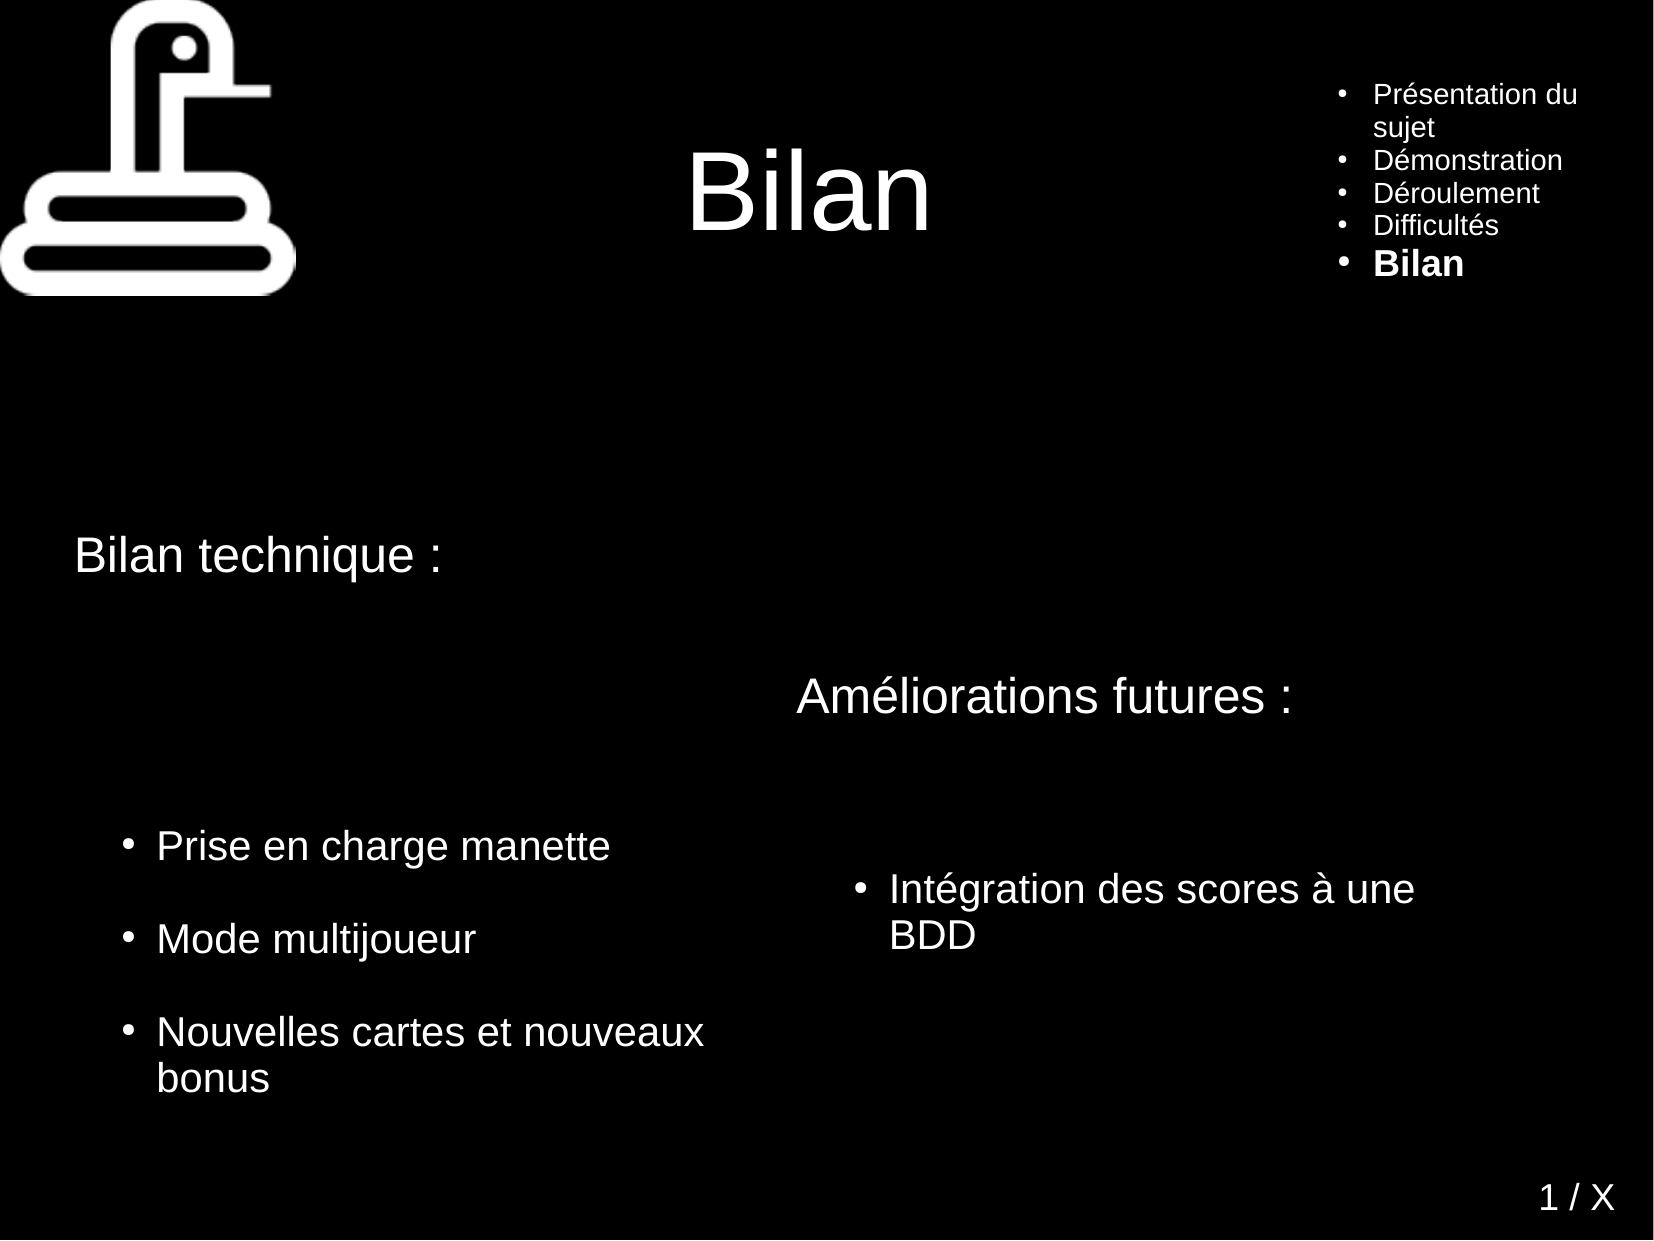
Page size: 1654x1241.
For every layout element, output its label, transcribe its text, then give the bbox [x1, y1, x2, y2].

text_box Améliorations futures : [437, 661, 1654, 1055]
text_box 1 / X [1523, 1169, 1654, 1241]
text_box Prise en charge manette Mode multijoueur Nouvelles cartes et nouveaux bonus [106, 814, 745, 1109]
text_box Présentation du sujet Démonstration Déroulement Difficultés Bilan [1322, 70, 1654, 334]
text_box Bilan technique : [59, 519, 863, 591]
picture [0, 0, 296, 296]
text_box Intégration des scores à une BDD [838, 858, 1477, 967]
title Bilan [295, 88, 1323, 296]
